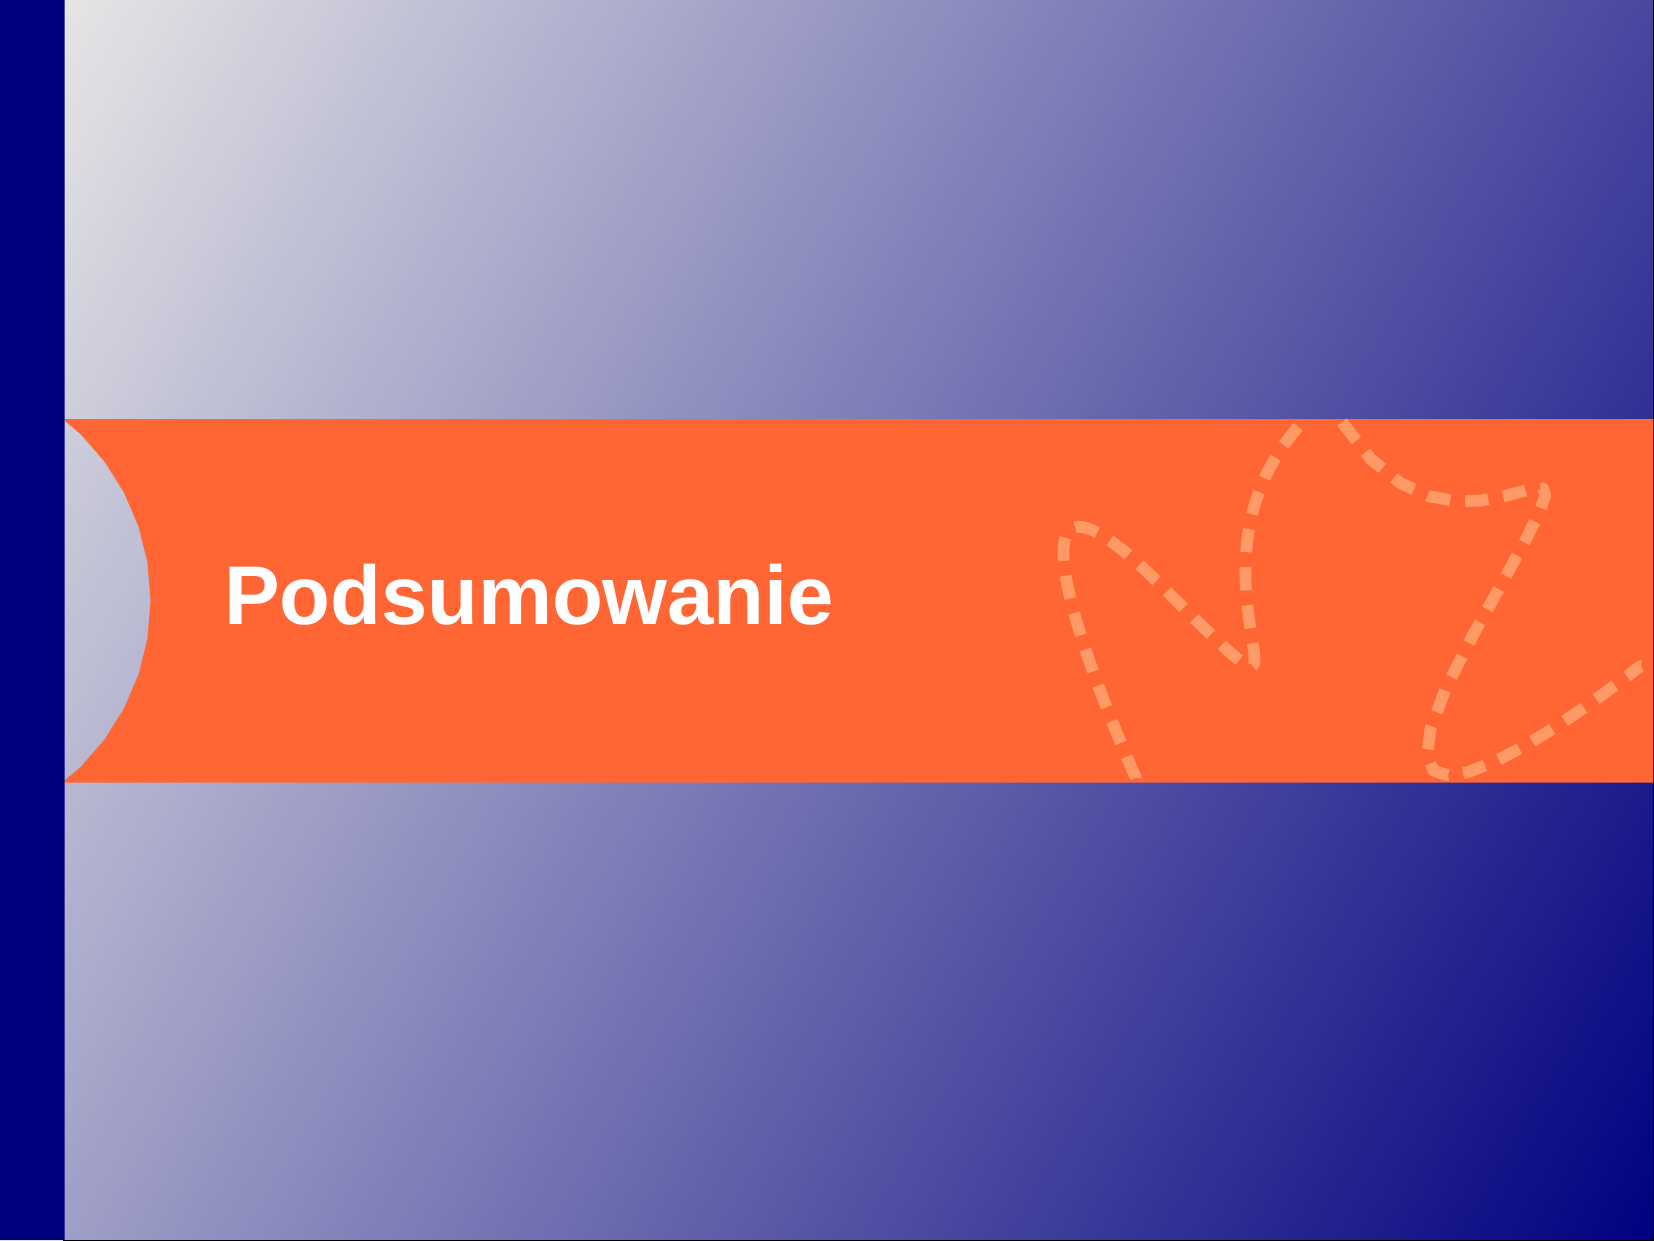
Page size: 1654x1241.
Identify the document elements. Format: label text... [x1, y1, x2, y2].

title Podsumowanie [224, 497, 1093, 704]
